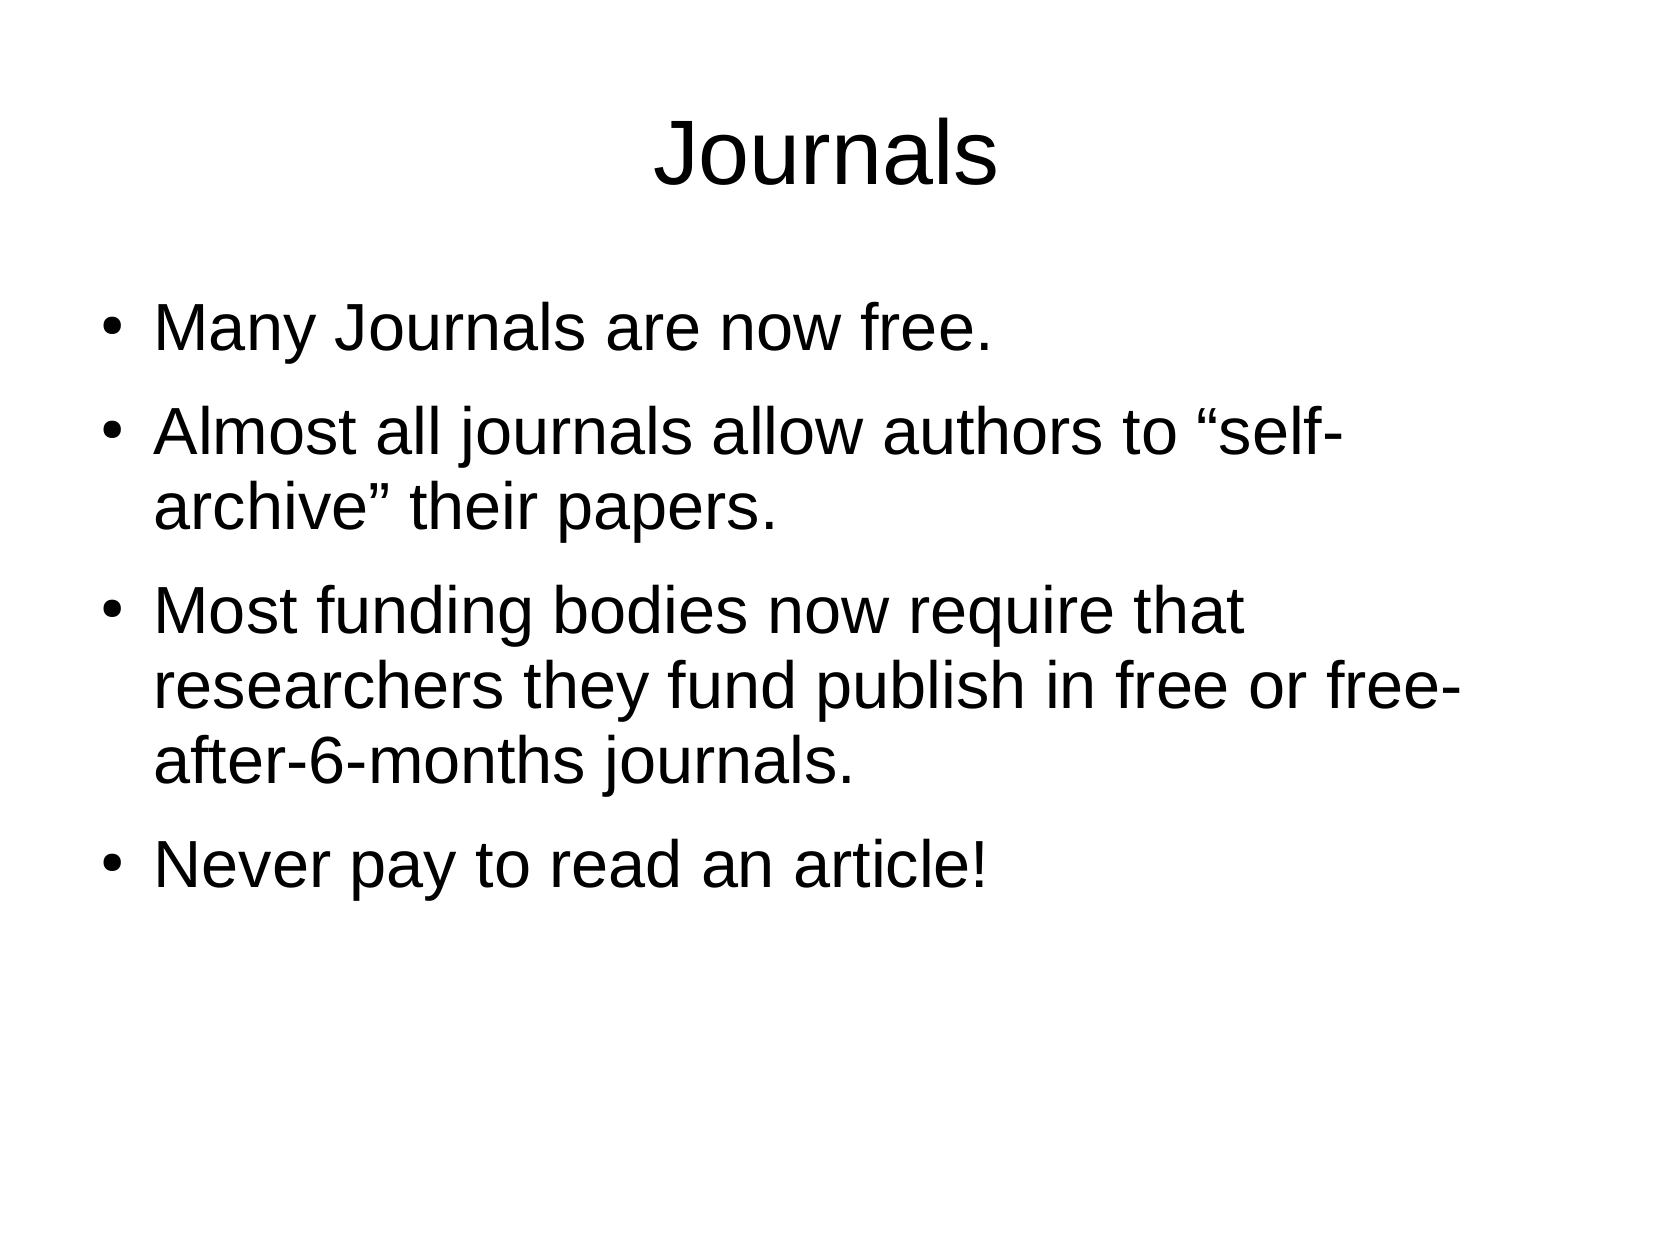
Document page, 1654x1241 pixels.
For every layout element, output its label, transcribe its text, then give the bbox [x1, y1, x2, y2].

title Journals [82, 49, 1571, 257]
list Many Journals are now free. Almost all journals allow authors to “self-archive” their papers. Most funding bodies now require that researchers they fund publish in free or free-after-6-months journals. Never pay to read an article! [82, 290, 1571, 1010]
